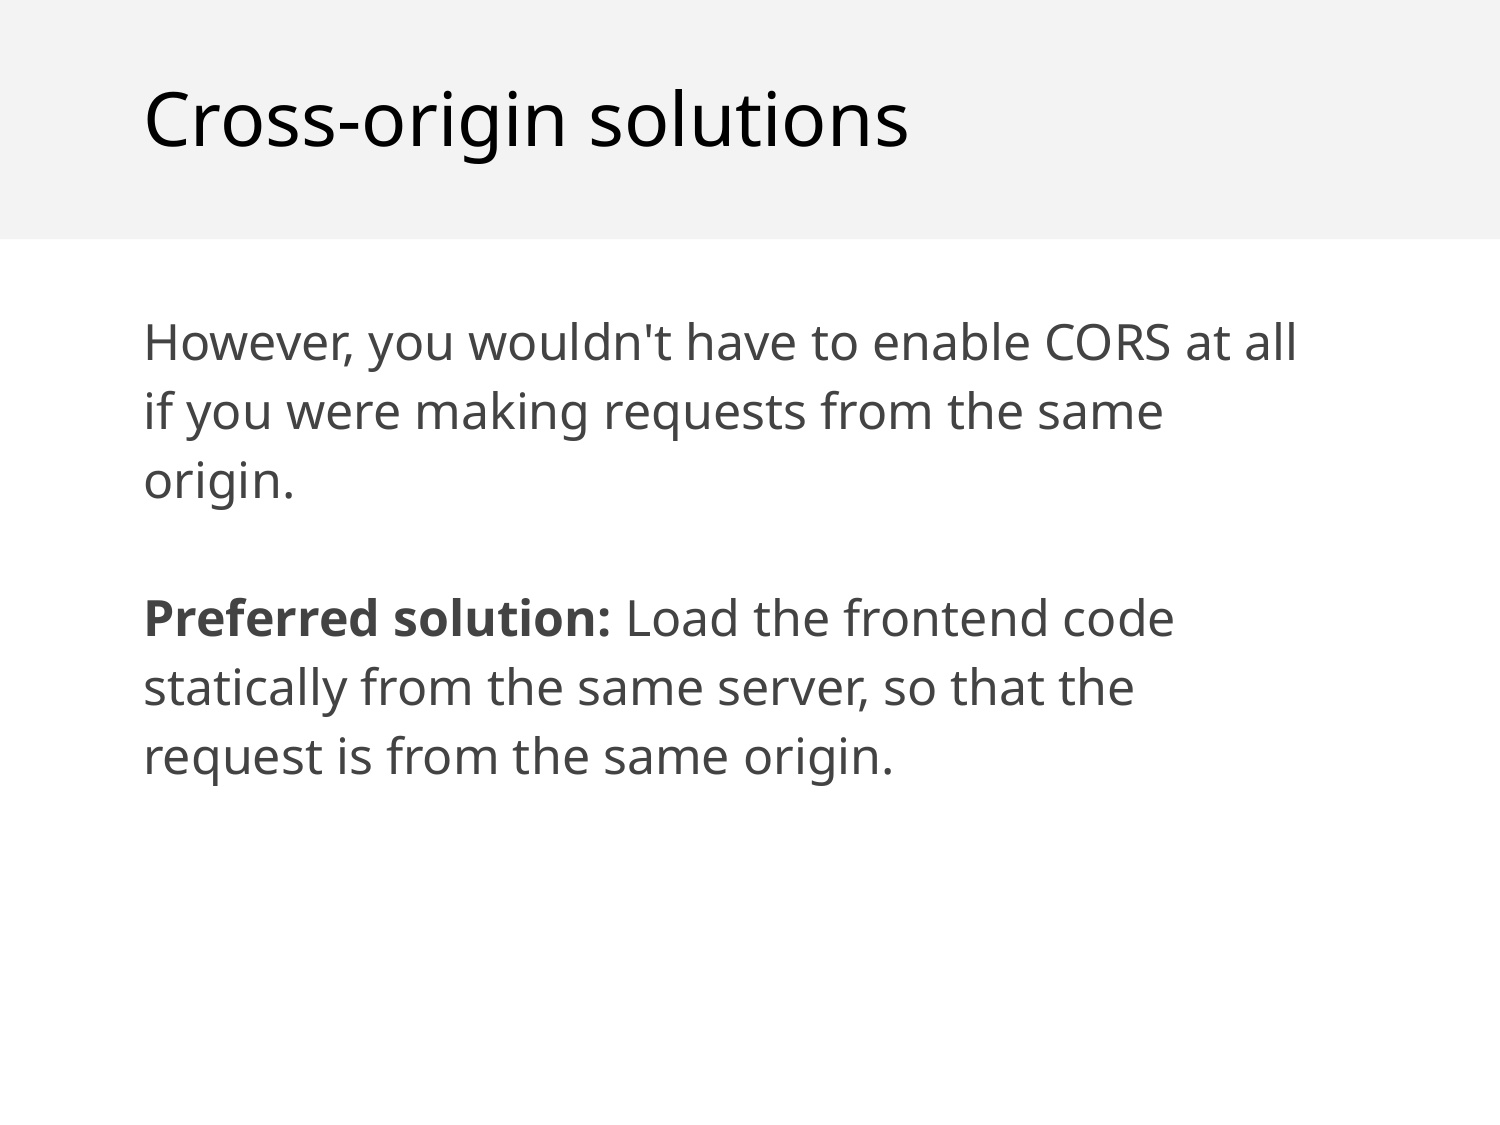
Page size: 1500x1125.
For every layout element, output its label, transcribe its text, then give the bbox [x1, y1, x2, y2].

title Cross-origin solutions [128, 56, 1372, 183]
list However, you wouldn't have to enable CORS at all if you were making requests from the same origin. Preferred solution: Load the frontend code statically from the same server, so that the request is from the same origin. [128, 286, 1318, 1091]
